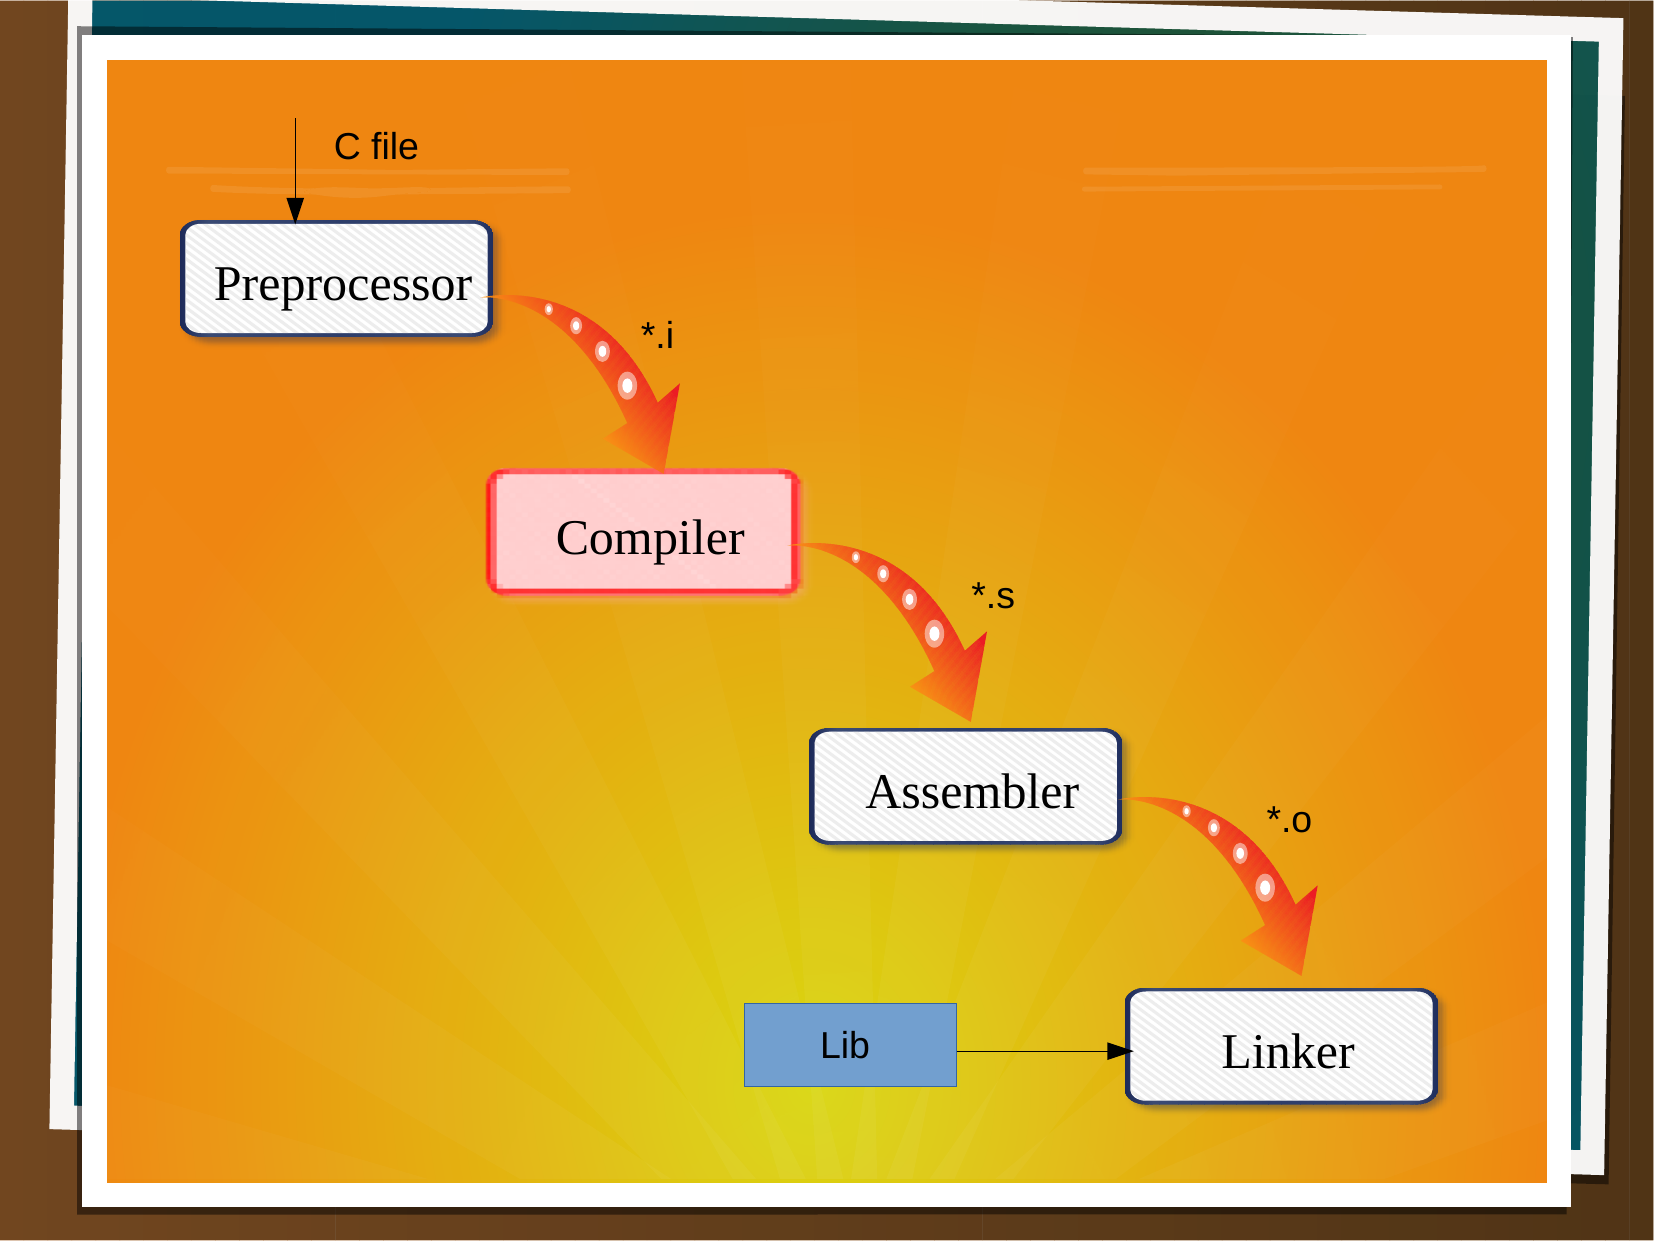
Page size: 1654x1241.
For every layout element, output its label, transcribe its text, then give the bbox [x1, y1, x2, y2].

text_box *.i [625, 307, 827, 364]
text_box *.o [1251, 791, 1359, 849]
text_box *.s [956, 566, 1099, 624]
picture [165, 212, 1467, 1123]
text_box C file [318, 118, 579, 175]
text_box Lib [744, 1003, 957, 1087]
